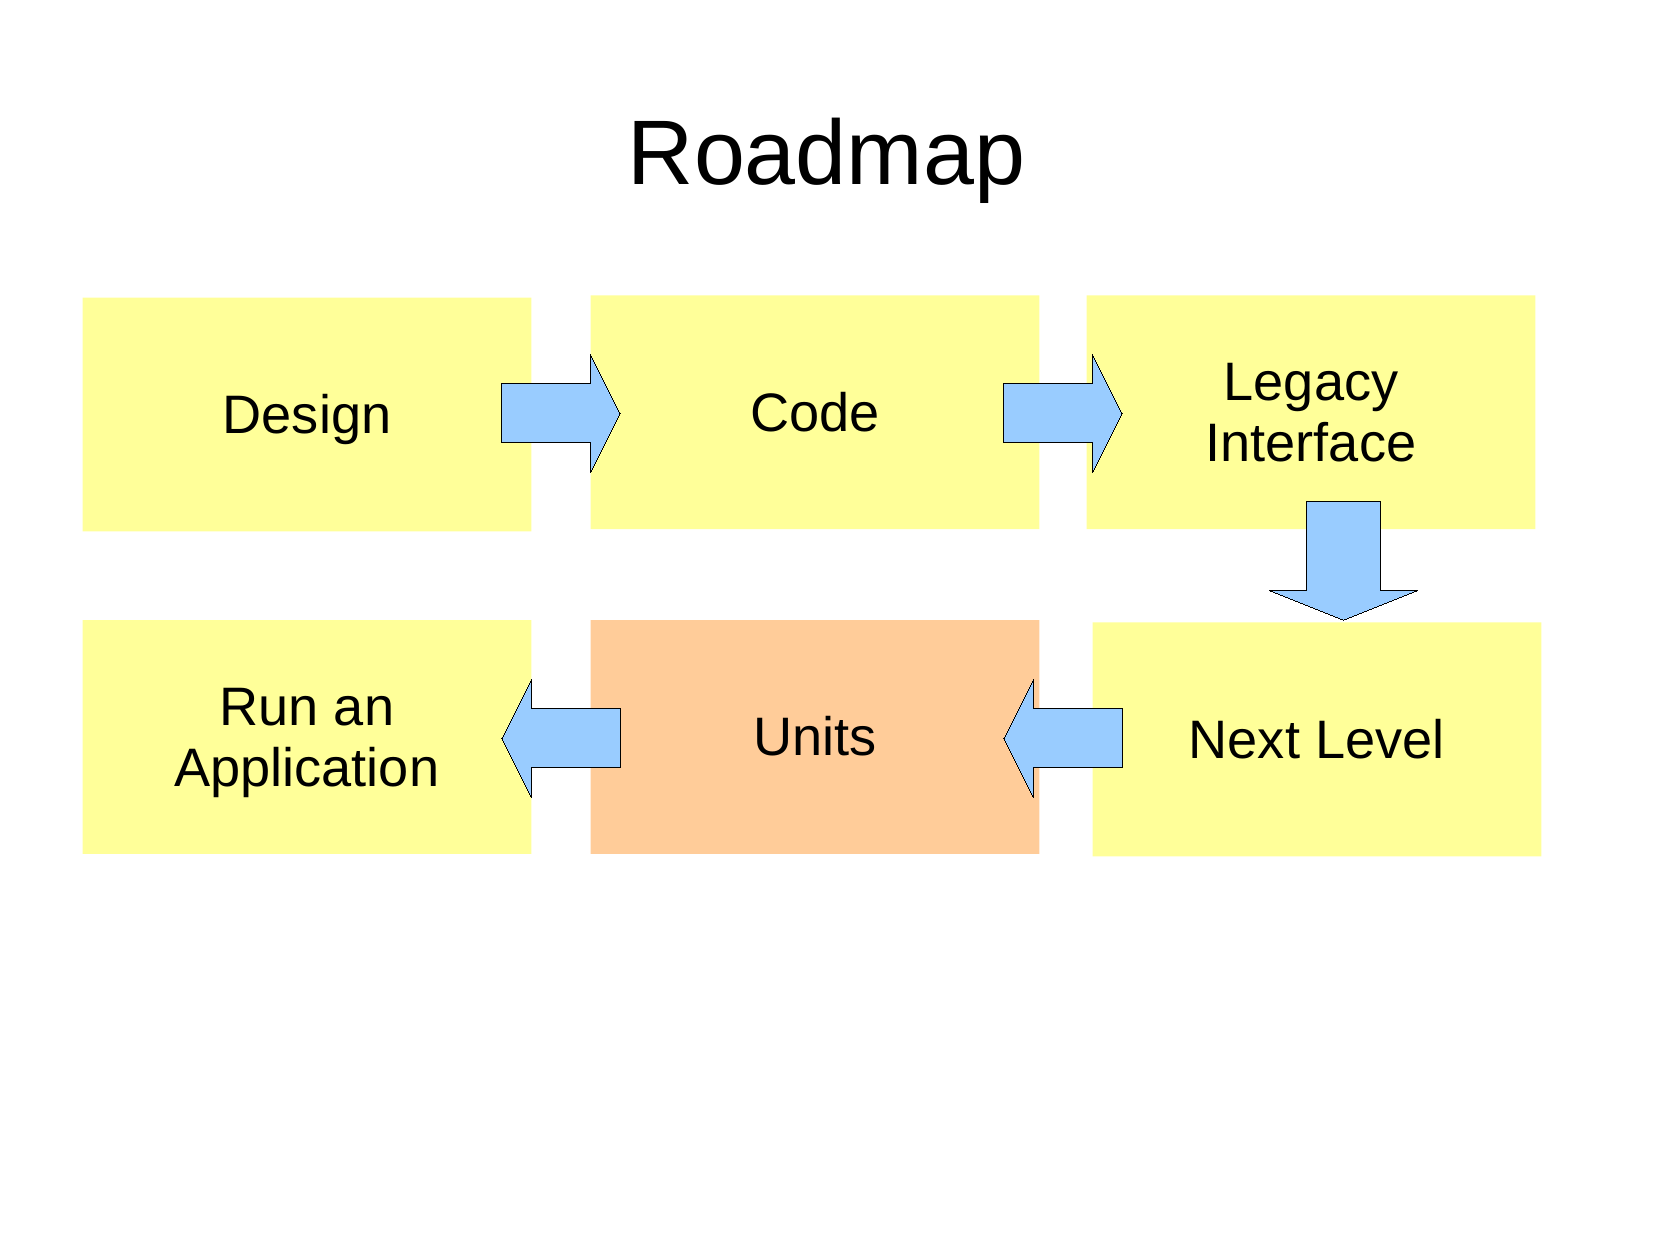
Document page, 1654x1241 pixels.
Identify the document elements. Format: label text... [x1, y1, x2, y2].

text_box Run an Application [82, 620, 532, 854]
subtitle Design [82, 297, 532, 532]
text_box [501, 354, 621, 473]
text_box [1003, 354, 1123, 473]
text_box [1269, 501, 1418, 621]
text_box Code [590, 295, 1040, 530]
title Roadmap [82, 56, 1571, 250]
text_box Next Level [1092, 622, 1542, 857]
text_box [1003, 679, 1123, 798]
text_box Units [590, 620, 1040, 854]
text_box Legacy Interface [1086, 295, 1536, 530]
text_box [501, 679, 621, 798]
